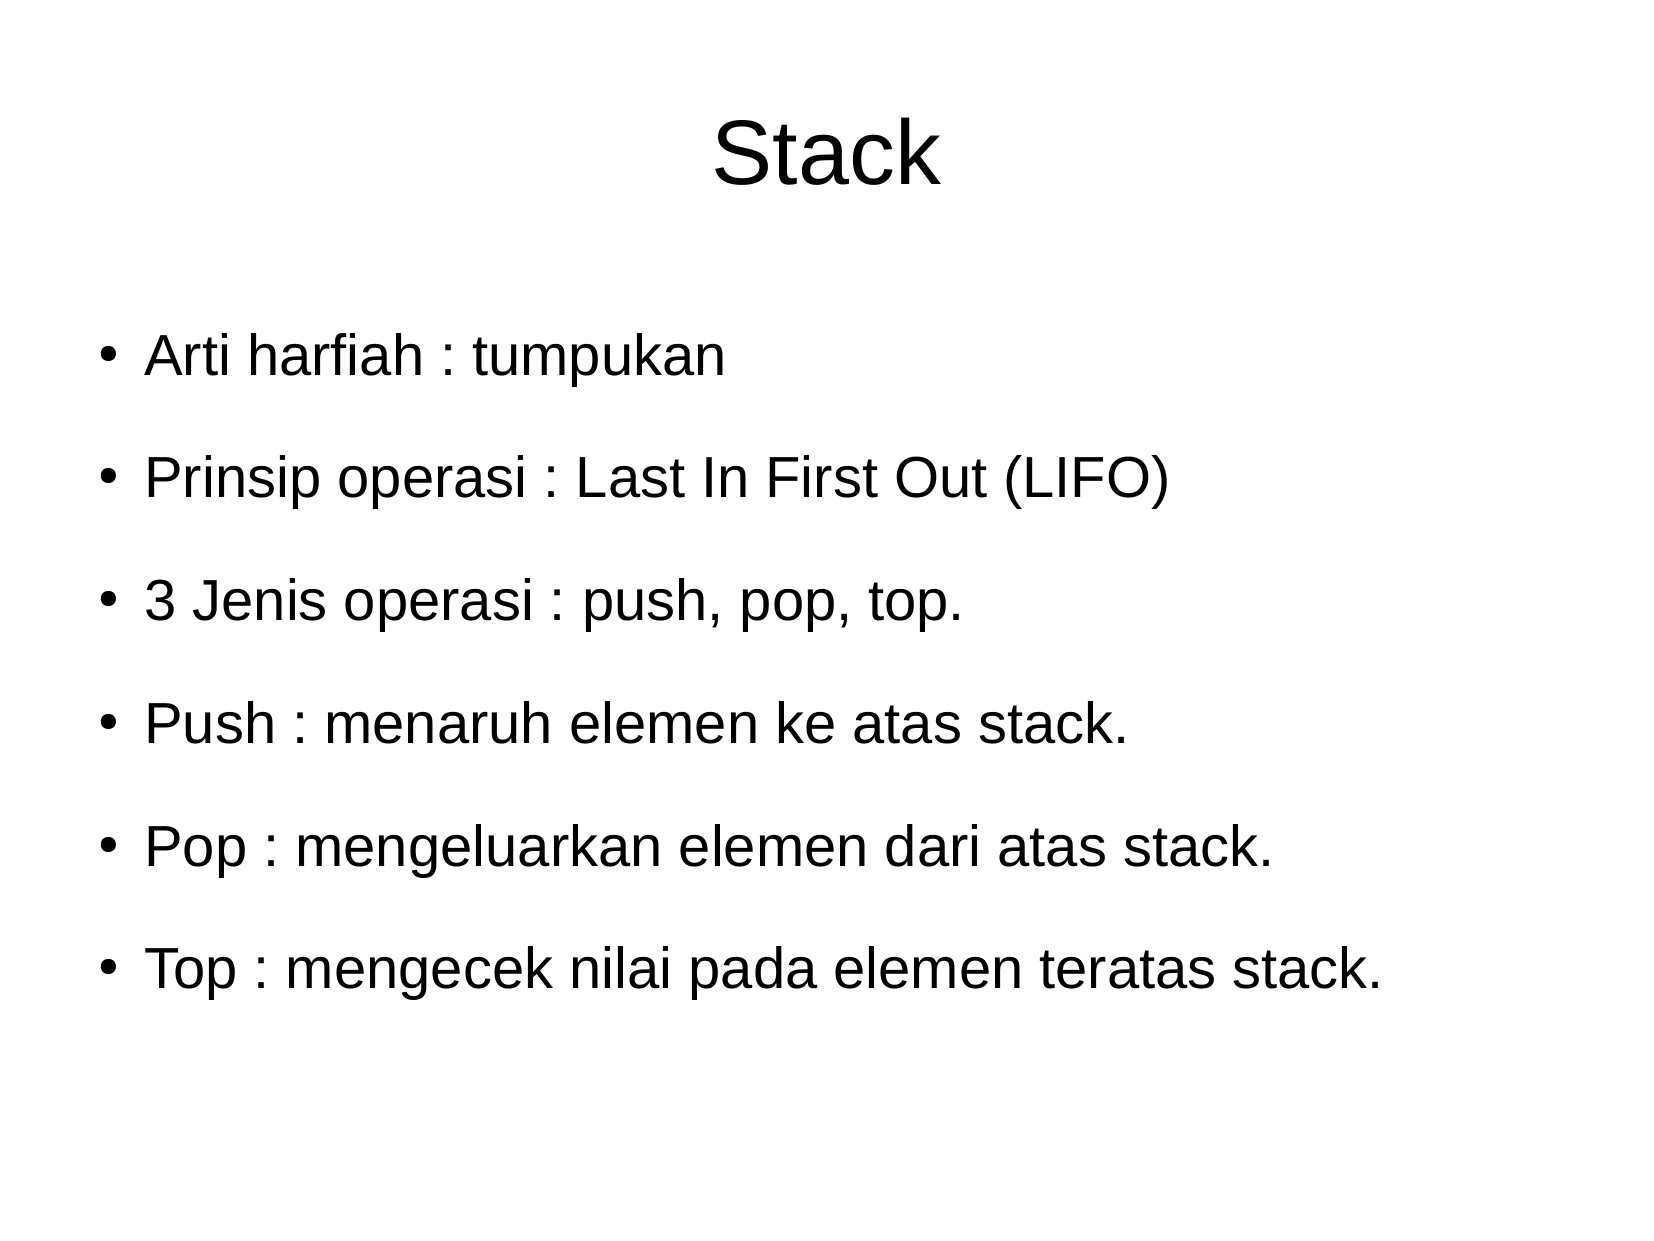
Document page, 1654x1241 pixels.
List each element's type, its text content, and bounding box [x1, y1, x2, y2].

title Stack [82, 49, 1571, 257]
list Arti harfiah : tumpukan Prinsip operasi : Last In First Out (LIFO) 3 Jenis operasi : push, pop, top. Push : menaruh elemen ke atas stack. Pop : mengeluarkan elemen dari atas stack. Top : mengecek nilai pada elemen teratas stack. [82, 290, 1571, 1010]
